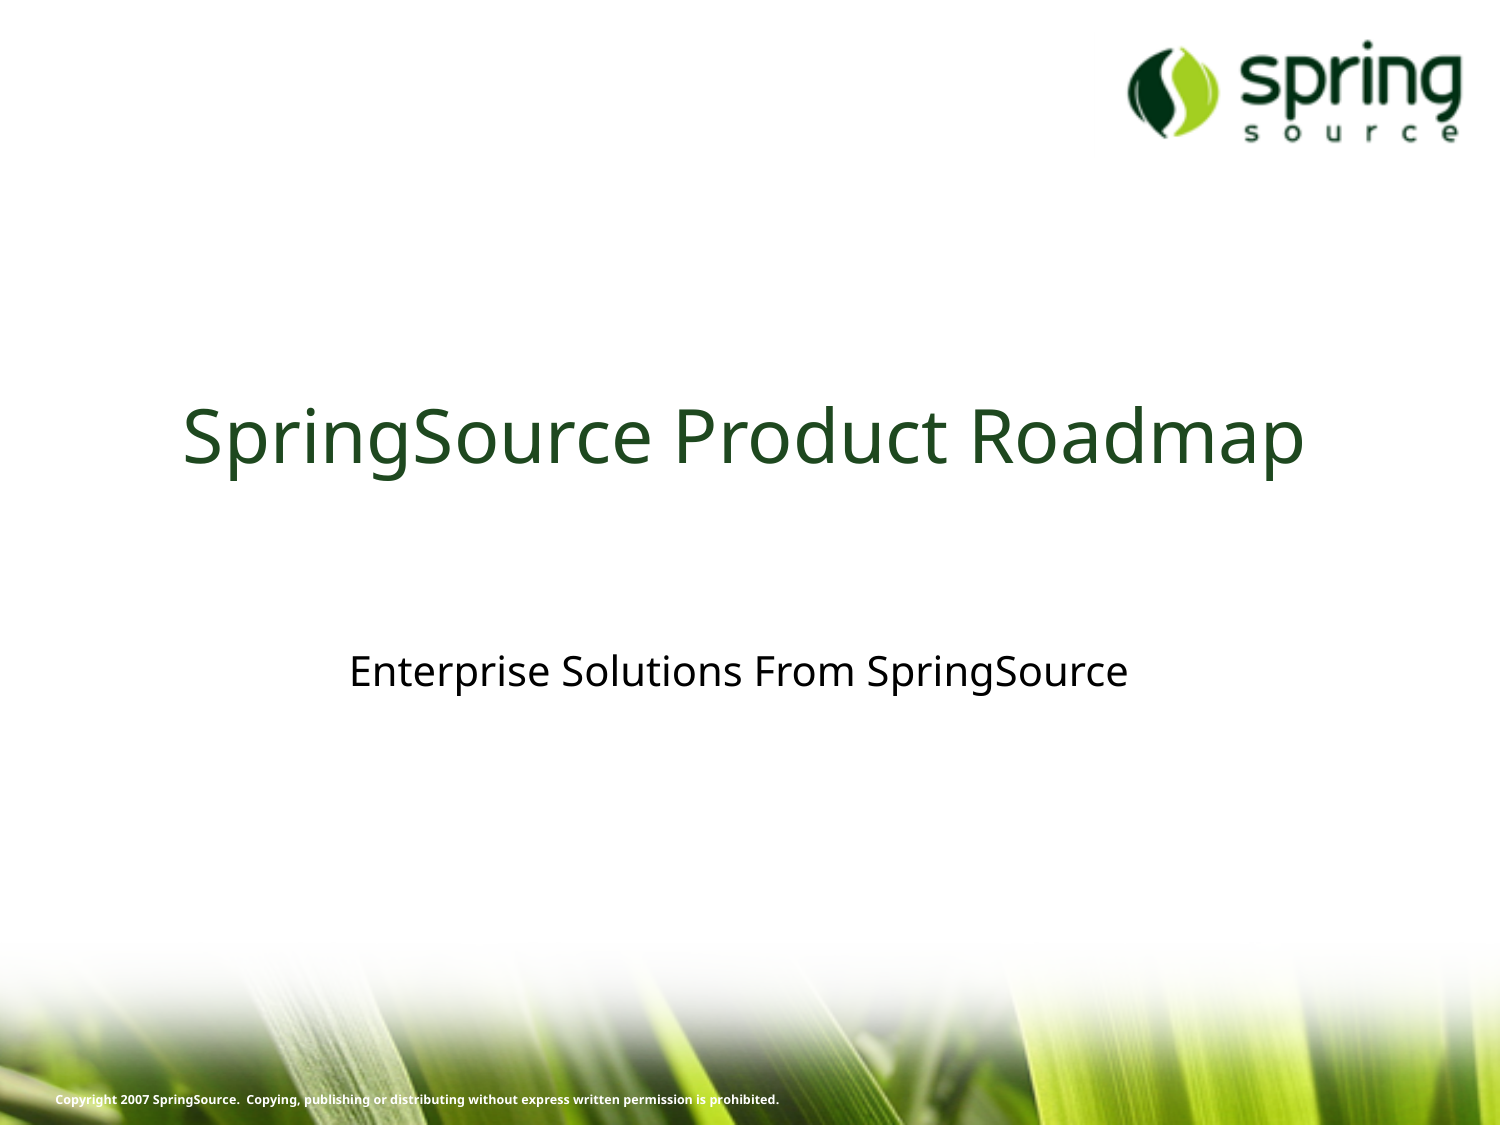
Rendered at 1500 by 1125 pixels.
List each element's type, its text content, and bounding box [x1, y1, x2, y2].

picture [0, 942, 1500, 1125]
picture [1093, 32, 1500, 158]
title SpringSource Product Roadmap [107, 340, 1383, 529]
subtitle Enterprise Solutions From SpringSource [214, 499, 1265, 788]
